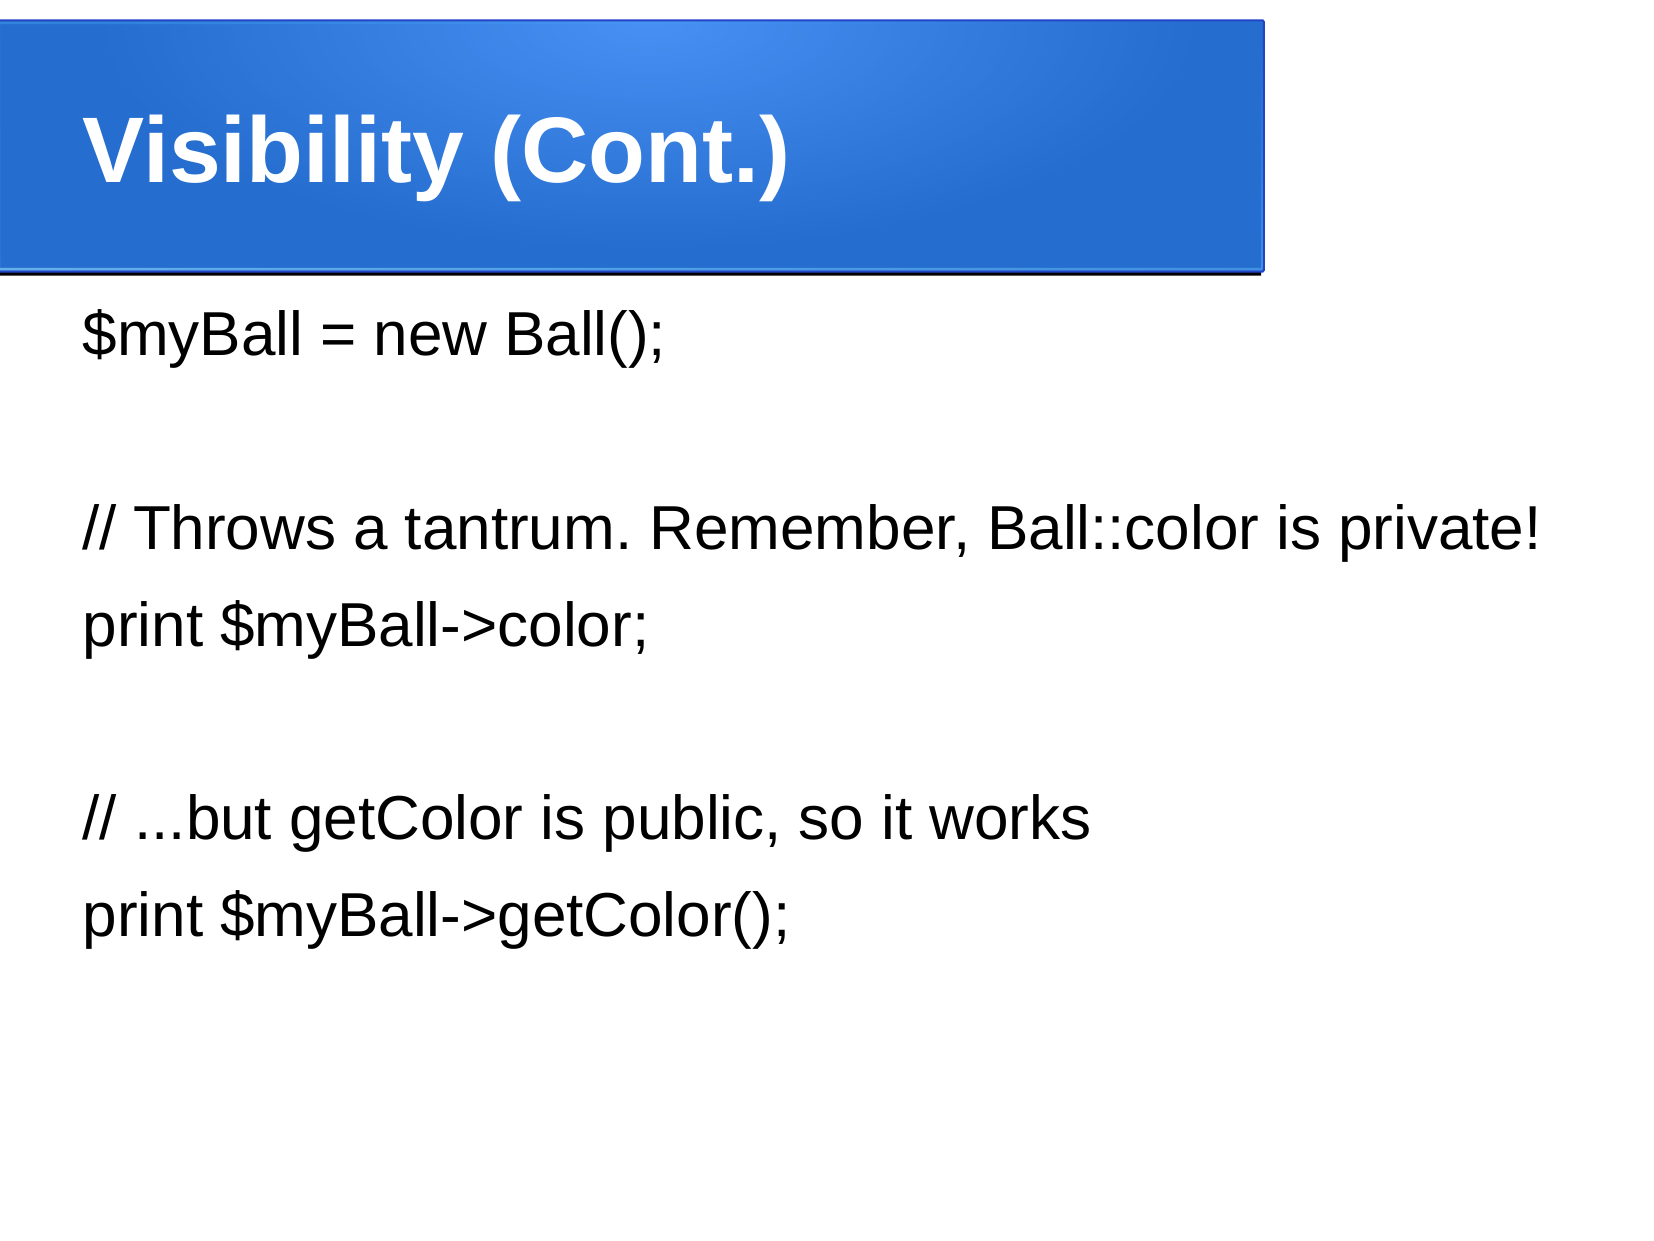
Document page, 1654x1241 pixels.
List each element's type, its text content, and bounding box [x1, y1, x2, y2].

title Visibility (Cont.) [82, 47, 1235, 252]
list $myBall = new Ball(); // Throws a tantrum. Remember, Ball::color is private! print $myBall->color; // ...but getColor is public, so it works print $myBall->getColor(); [82, 299, 1571, 1019]
